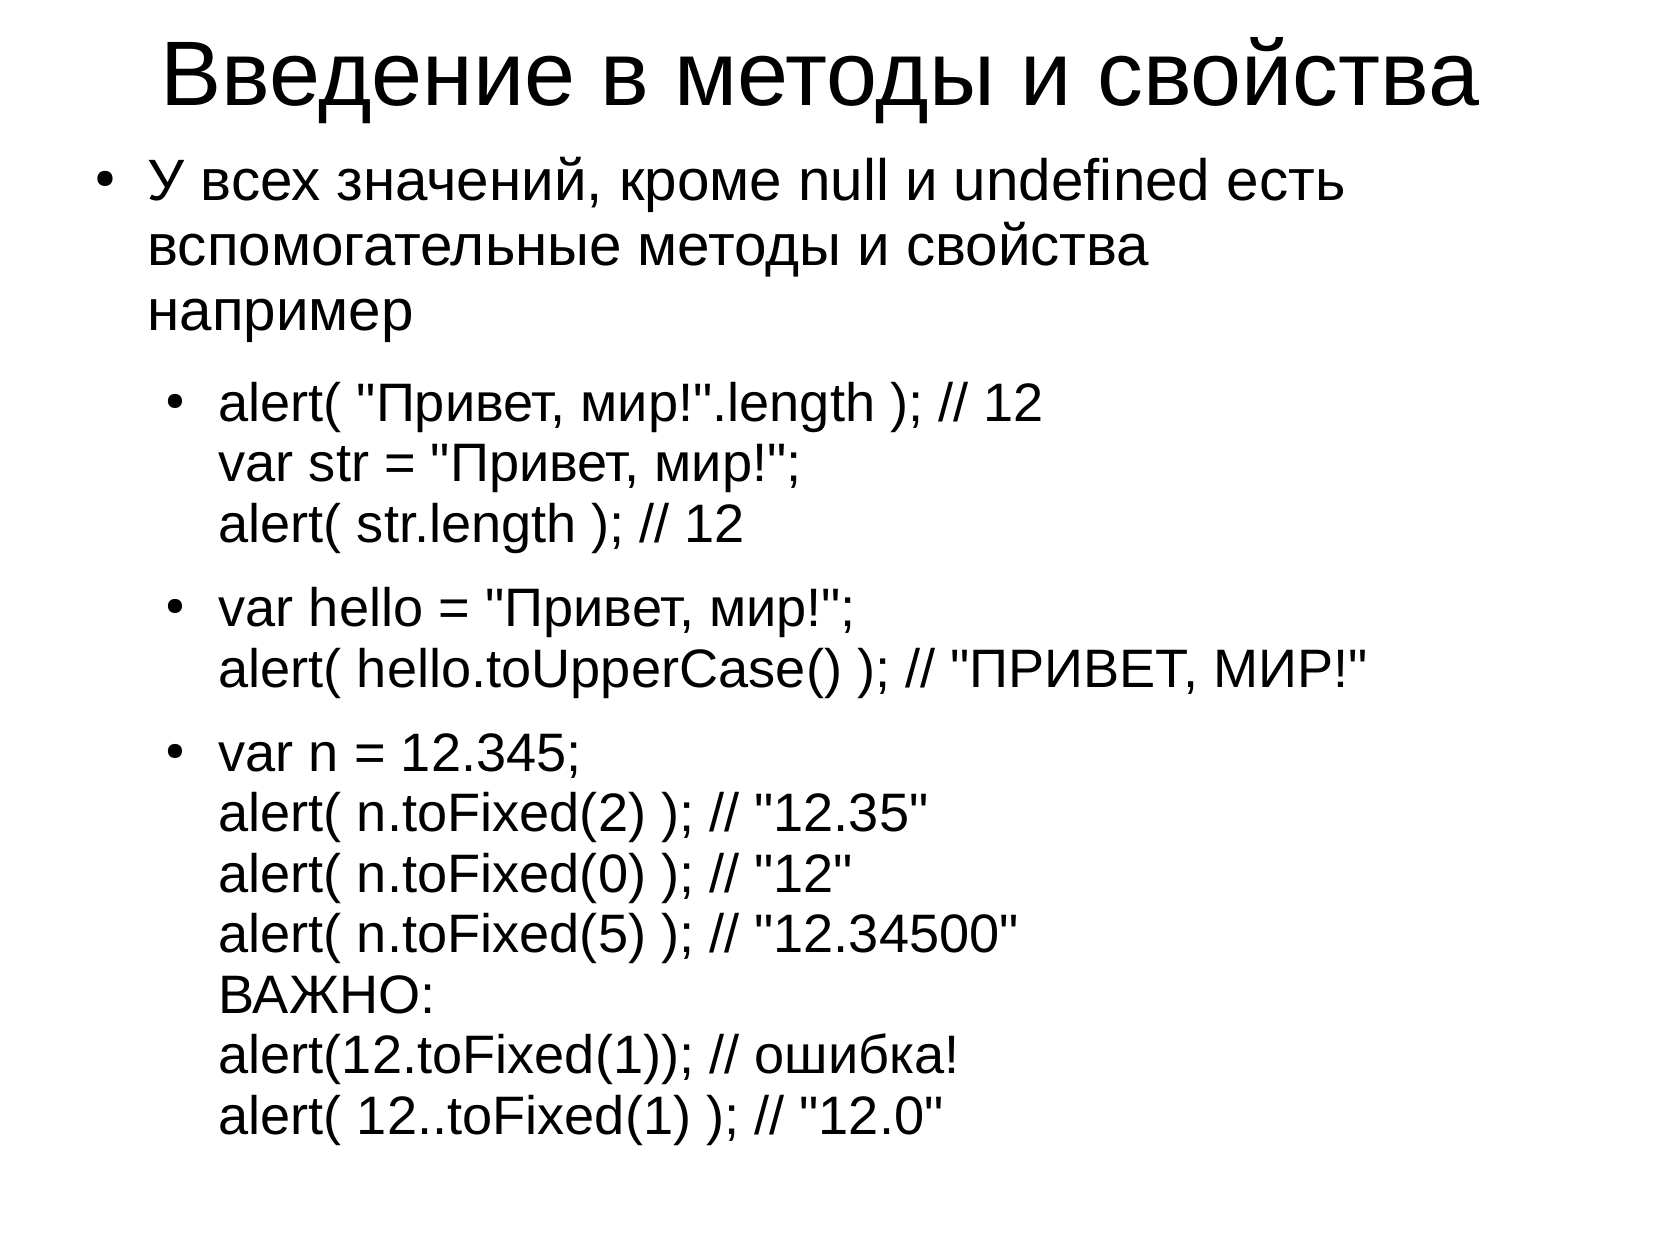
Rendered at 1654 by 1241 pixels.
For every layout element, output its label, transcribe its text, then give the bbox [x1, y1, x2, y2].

title Введение в методы и свойства [76, 0, 1565, 147]
list У всех значений, кроме null и undefined есть вспомогательные методы и свойства например alert( "Привет, мир!".length ); // 12 var str = "Привет, мир!"; alert( str.length ); // 12 var hello = "Привет, мир!"; alert( hello.toUpperCase() ); // "ПРИВЕТ, МИР!" var n = 12.345; alert( n.toFixed(2) ); // "12.35" alert( n.toFixed(0) ); // "12" alert( n.toFixed(5) ); // "12.34500" ВАЖНО: alert(12.toFixed(1)); // ошибка! alert( 12..toFixed(1) ); // "12.0" [76, 147, 1565, 1146]
